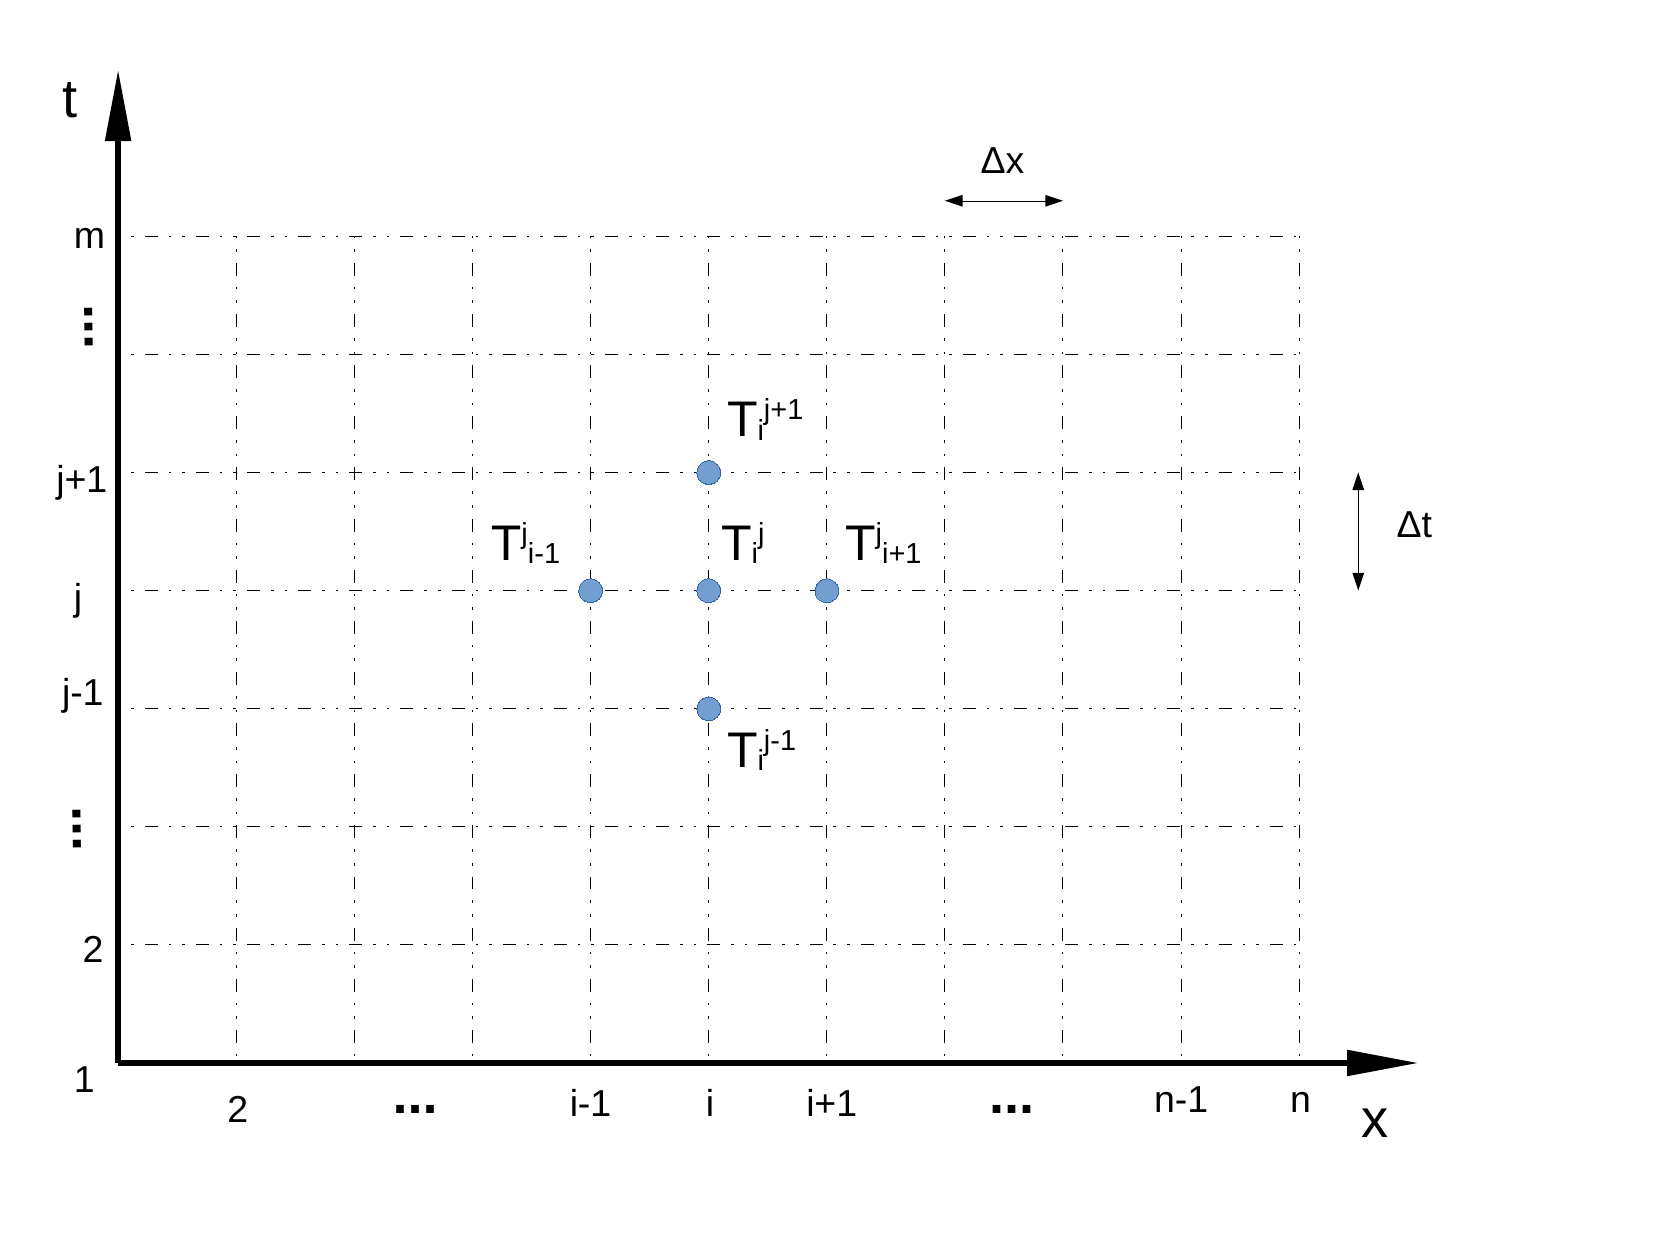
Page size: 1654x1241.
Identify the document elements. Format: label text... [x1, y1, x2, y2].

text_box Tij-1 [712, 714, 812, 804]
text_box ... [974, 1057, 1050, 1133]
text_box j+1 [41, 451, 123, 508]
text_box 2 [67, 921, 119, 979]
text_box ... [377, 1057, 453, 1133]
text_box Δt [1381, 496, 1448, 553]
text_box 1 [59, 1051, 110, 1108]
text_box i+1 [791, 1074, 873, 1132]
text_box Tji-1 [476, 507, 576, 598]
text_box x [1346, 1080, 1404, 1157]
text_box [578, 578, 603, 603]
text_box [696, 578, 721, 603]
text_box ... [23, 791, 101, 868]
text_box i-1 [555, 1074, 627, 1132]
text_box [696, 460, 721, 485]
text_box Tij [706, 507, 780, 598]
text_box [815, 578, 837, 603]
text_box m [59, 206, 120, 264]
text_box n [1275, 1071, 1326, 1128]
text_box j-1 [47, 663, 119, 721]
text_box 2 [212, 1080, 264, 1138]
text_box Δx [965, 132, 1040, 189]
text_box Tij+1 [712, 383, 819, 474]
text_box Tji+1 [830, 507, 937, 598]
text_box [696, 696, 721, 721]
text_box i [691, 1074, 729, 1132]
text_box ... [35, 289, 113, 366]
text_box j [59, 569, 98, 626]
text_box t [47, 61, 92, 137]
text_box n-1 [1139, 1071, 1224, 1128]
